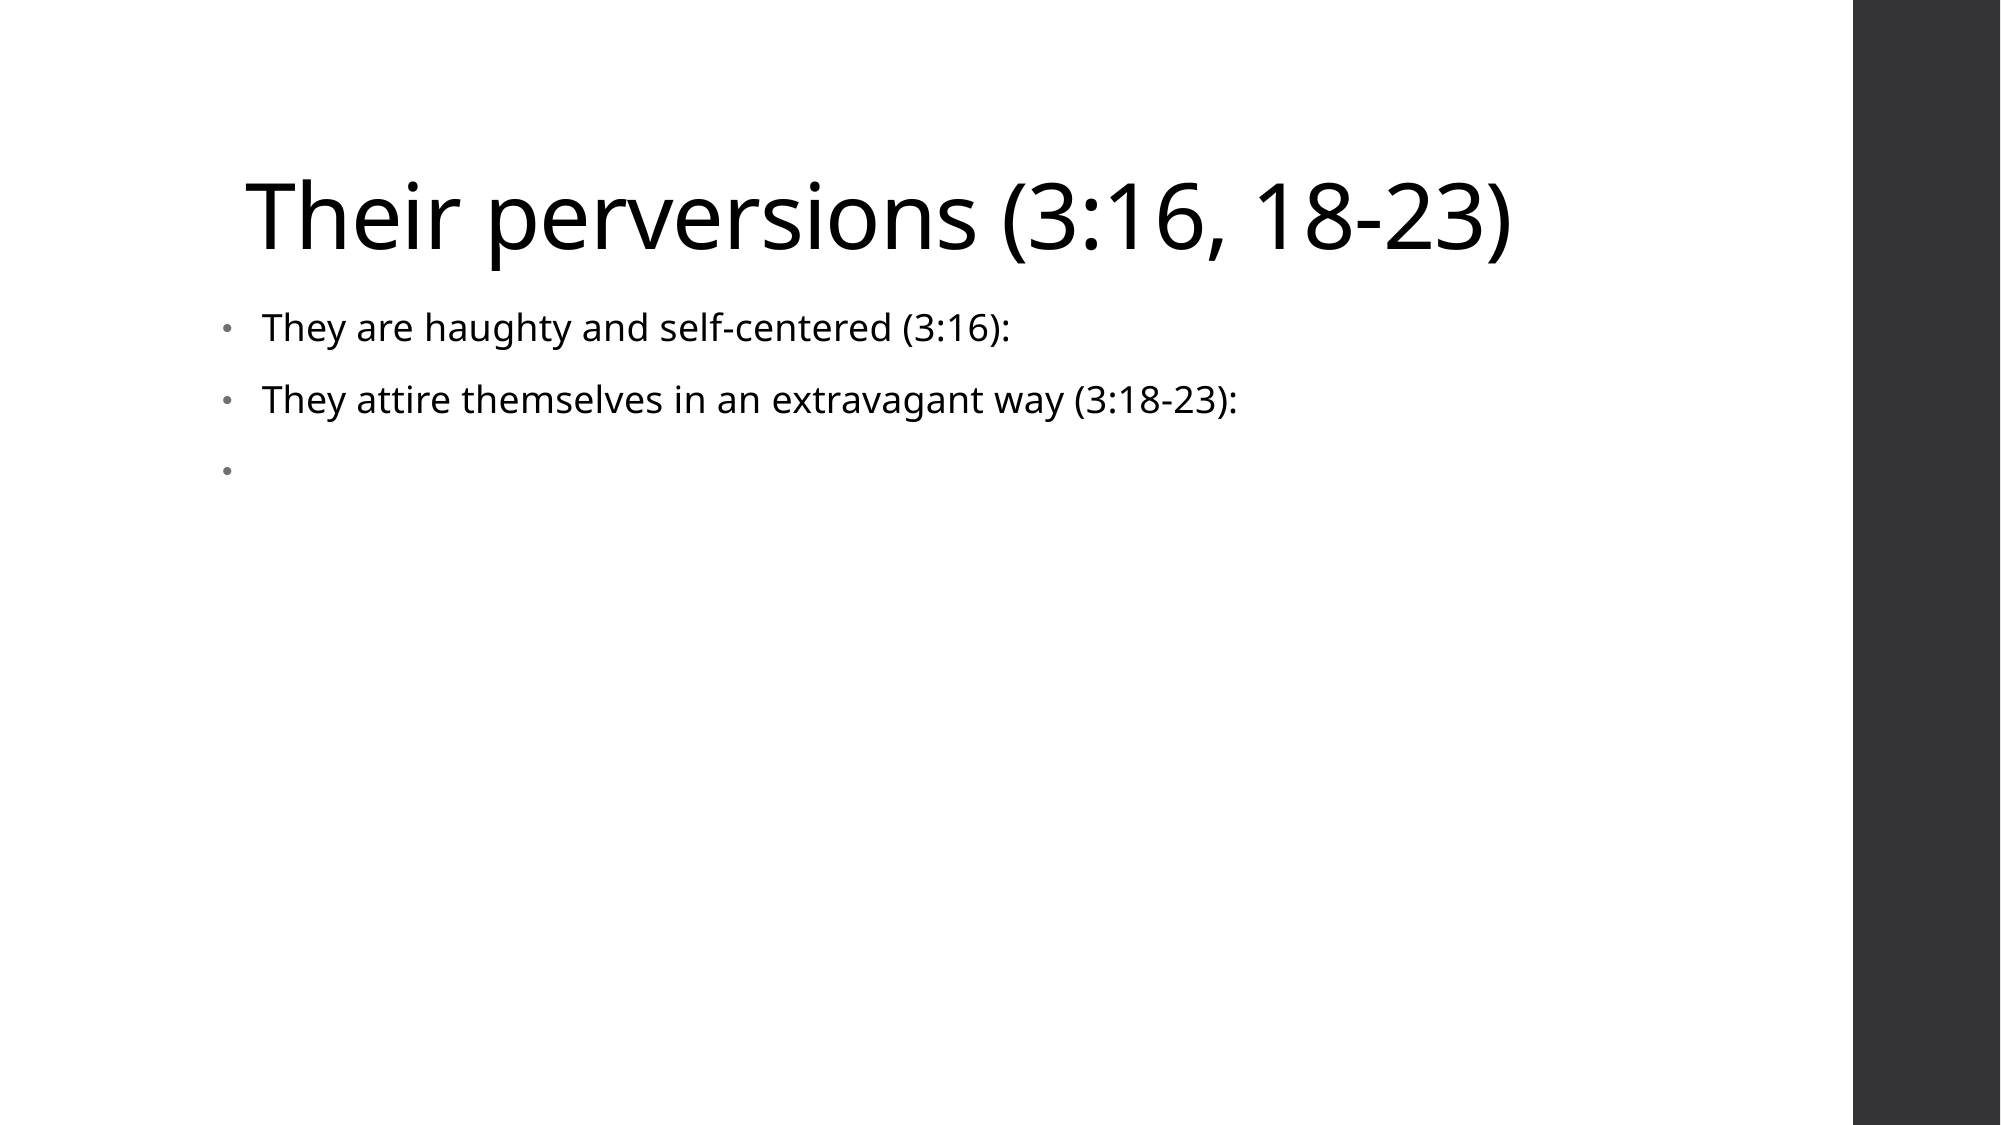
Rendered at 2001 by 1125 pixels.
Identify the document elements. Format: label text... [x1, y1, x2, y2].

title Their perversions (3:16, 18-23) [206, 60, 1797, 278]
list They are haughty and self-centered (3:16): They attire themselves in an extravagant way (3:18-23): [206, 299, 1617, 1014]
